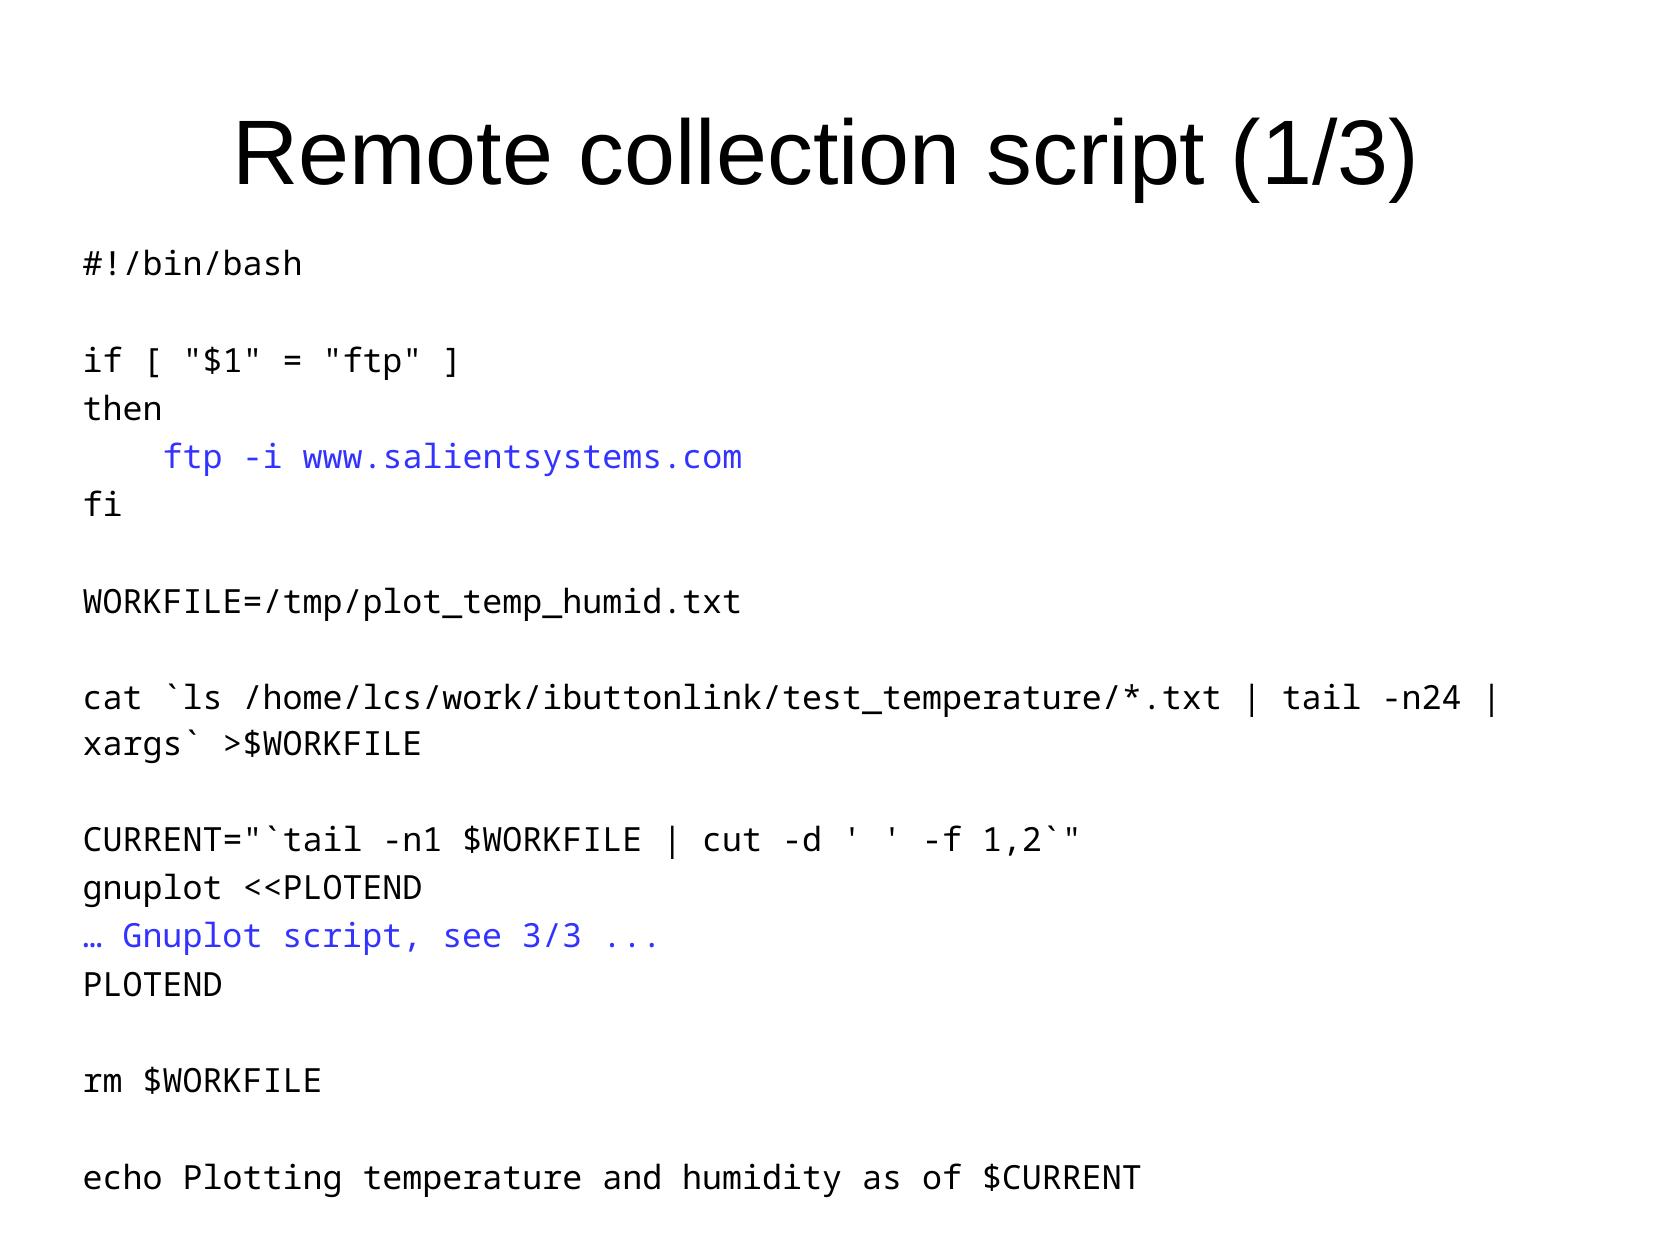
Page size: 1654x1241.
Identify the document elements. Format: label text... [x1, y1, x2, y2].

list #!/bin/bash if [ "$1" = "ftp" ] then ftp -i www.salientsystems.com fi WORKFILE=/tmp/plot_temp_humid.txt cat `ls /home/lcs/work/ibuttonlink/test_temperature/*.txt | tail -n24 | xargs` >$WORKFILE CURRENT="`tail -n1 $WORKFILE | cut -d ' ' -f 1,2`" gnuplot <<PLOTEND … Gnuplot script, see 3/3 ... PLOTEND rm $WORKFILE echo Plotting temperature and humidity as of $CURRENT [82, 240, 1571, 1201]
title Remote collection script (1/3) [82, 49, 1571, 240]
